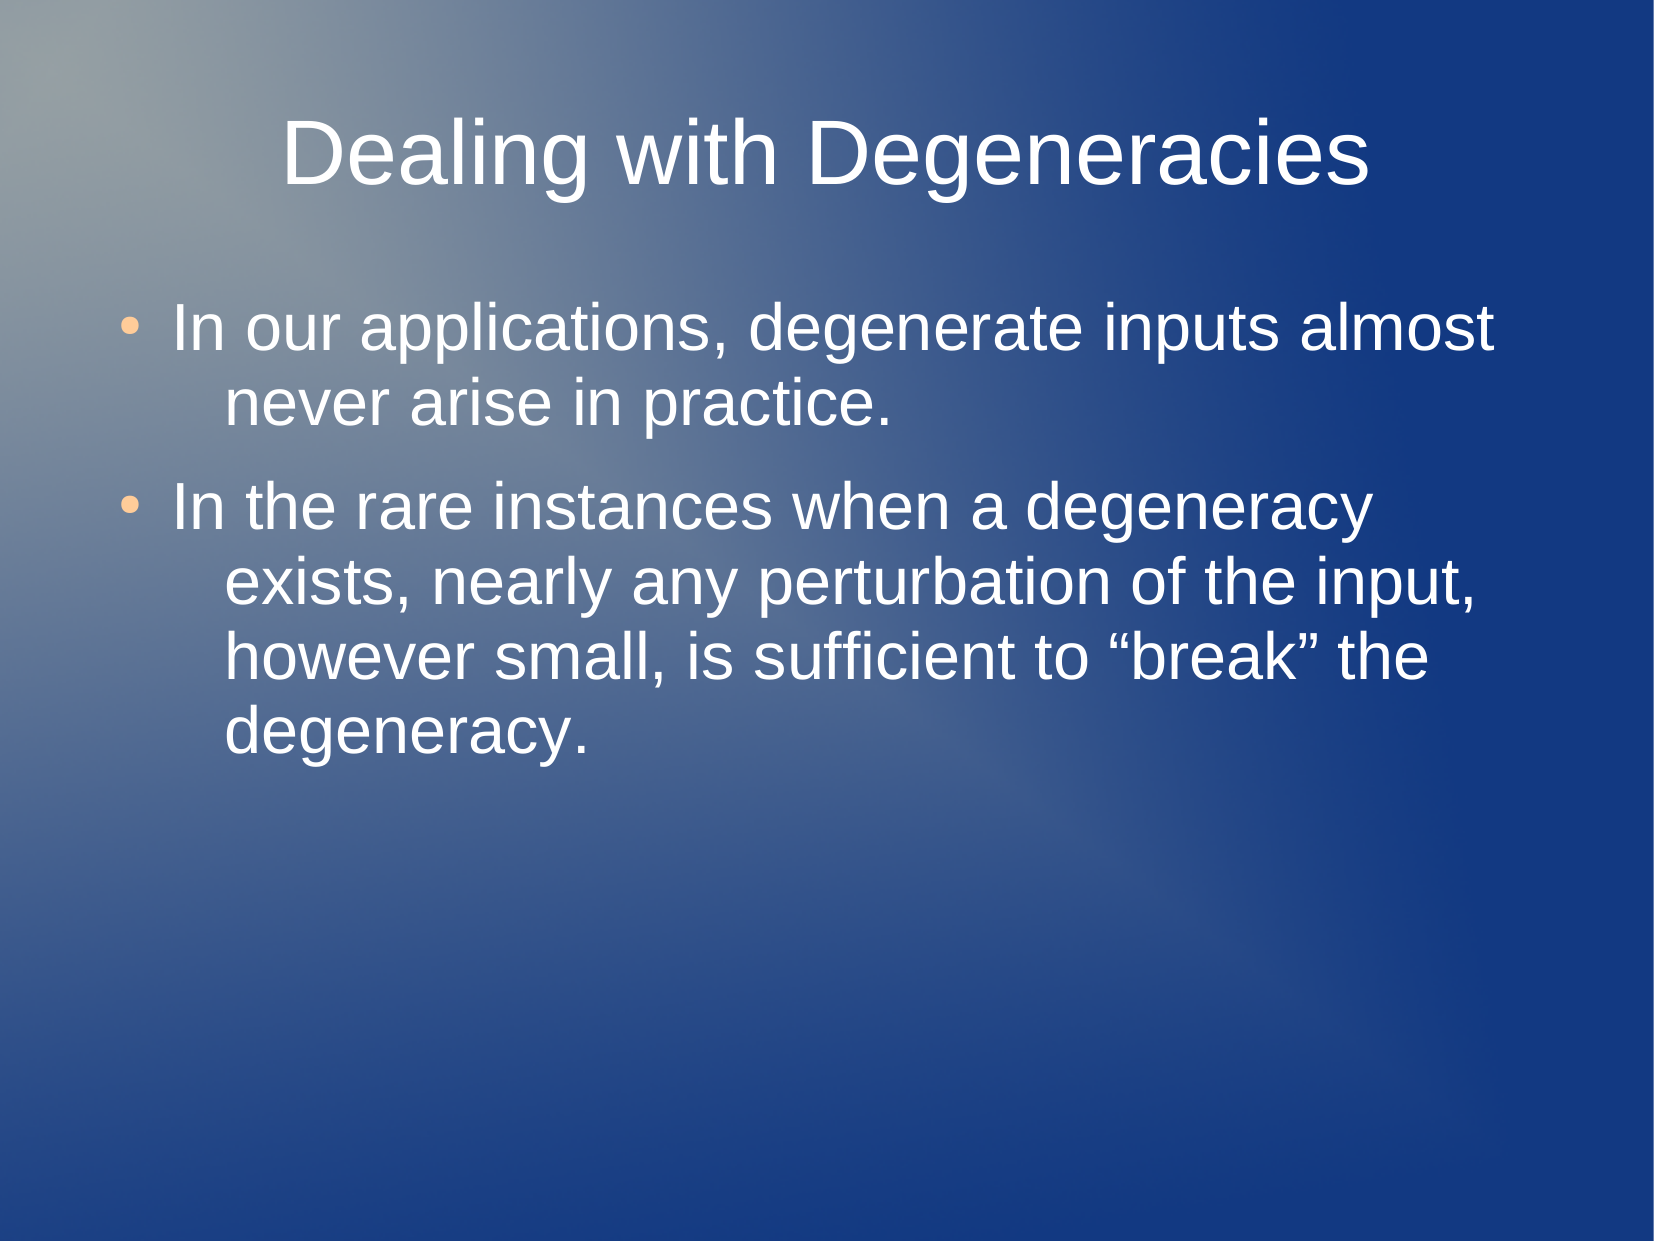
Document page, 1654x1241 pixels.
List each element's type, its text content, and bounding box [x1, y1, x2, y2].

list In our applications, degenerate inputs almost never arise in practice. In the rare instances when a degeneracy exists, nearly any perturbation of the input, however small, is sufficient to “break” the degeneracy. [82, 290, 1571, 1094]
picture [0, 0, 1654, 1241]
title Dealing with Degeneracies [82, 56, 1571, 250]
